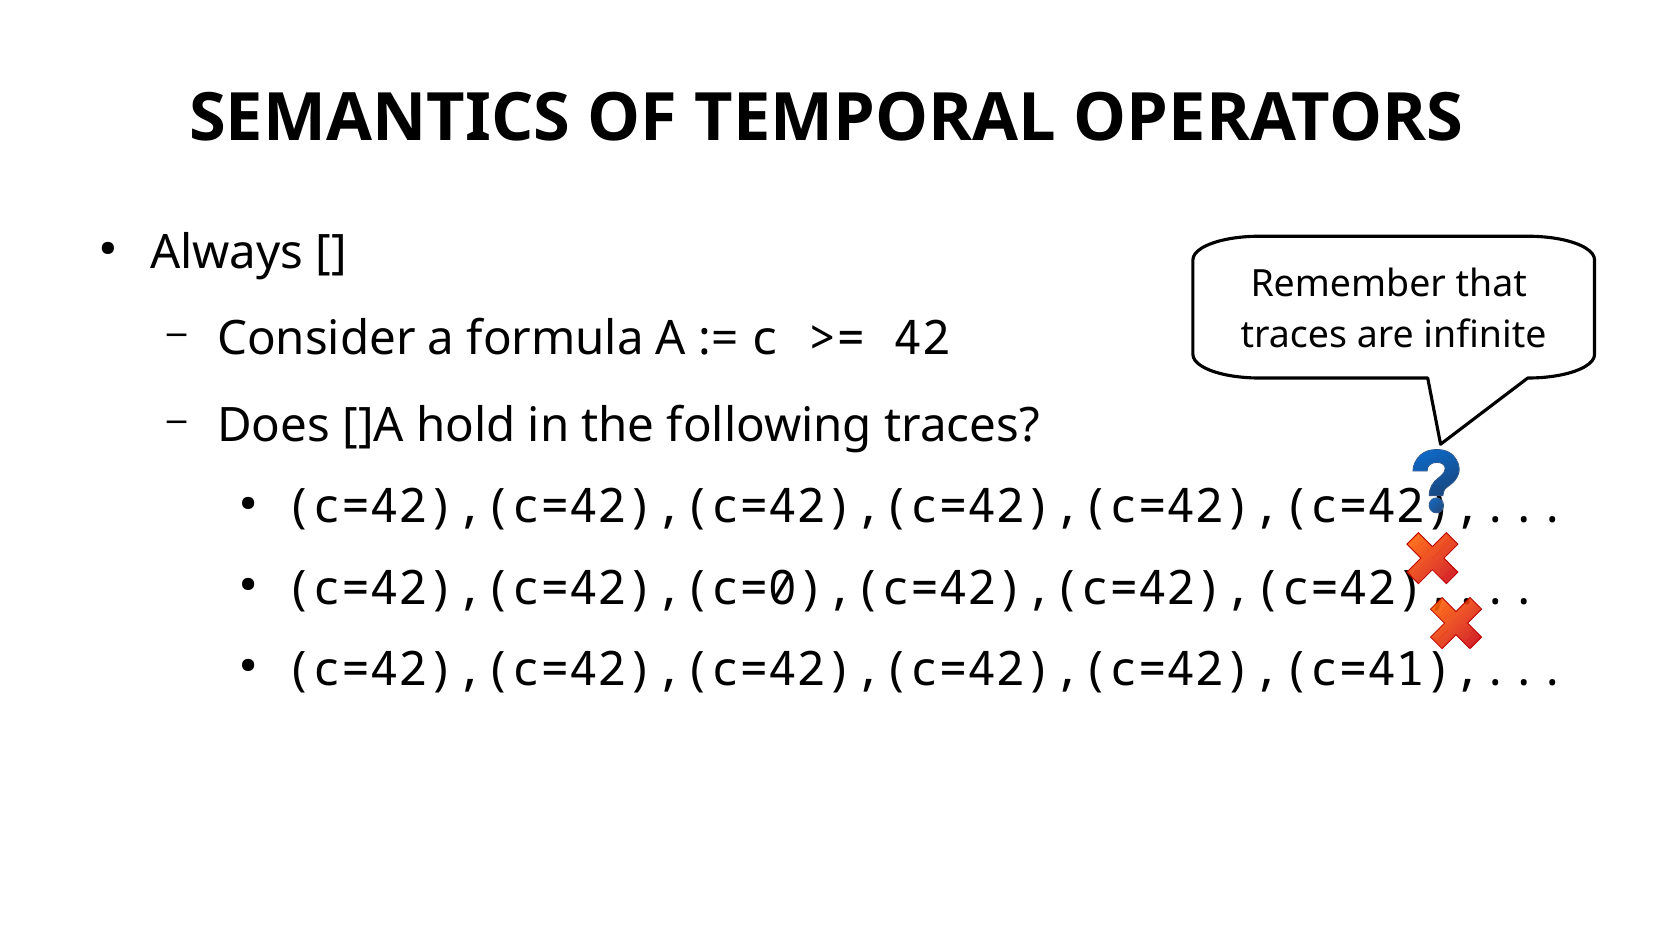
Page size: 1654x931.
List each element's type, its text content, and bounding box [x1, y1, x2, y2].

picture [1387, 437, 1501, 668]
title SEMANTICS OF TEMPORAL OPERATORS [82, 36, 1571, 193]
text_box Remember that traces are infinite [1192, 236, 1595, 445]
list Always [] Consider a formula A := c >= 42 Does []A hold in the following traces? (c=42),(c=42),(c=42),(c=42),(c=42),(c=42),... (c=42),(c=42),(c=0),(c=42),(c=42),(c=42),... (c=42),(c=42),(c=42),(c=42),(c=42),(c=41),... [82, 217, 1571, 757]
